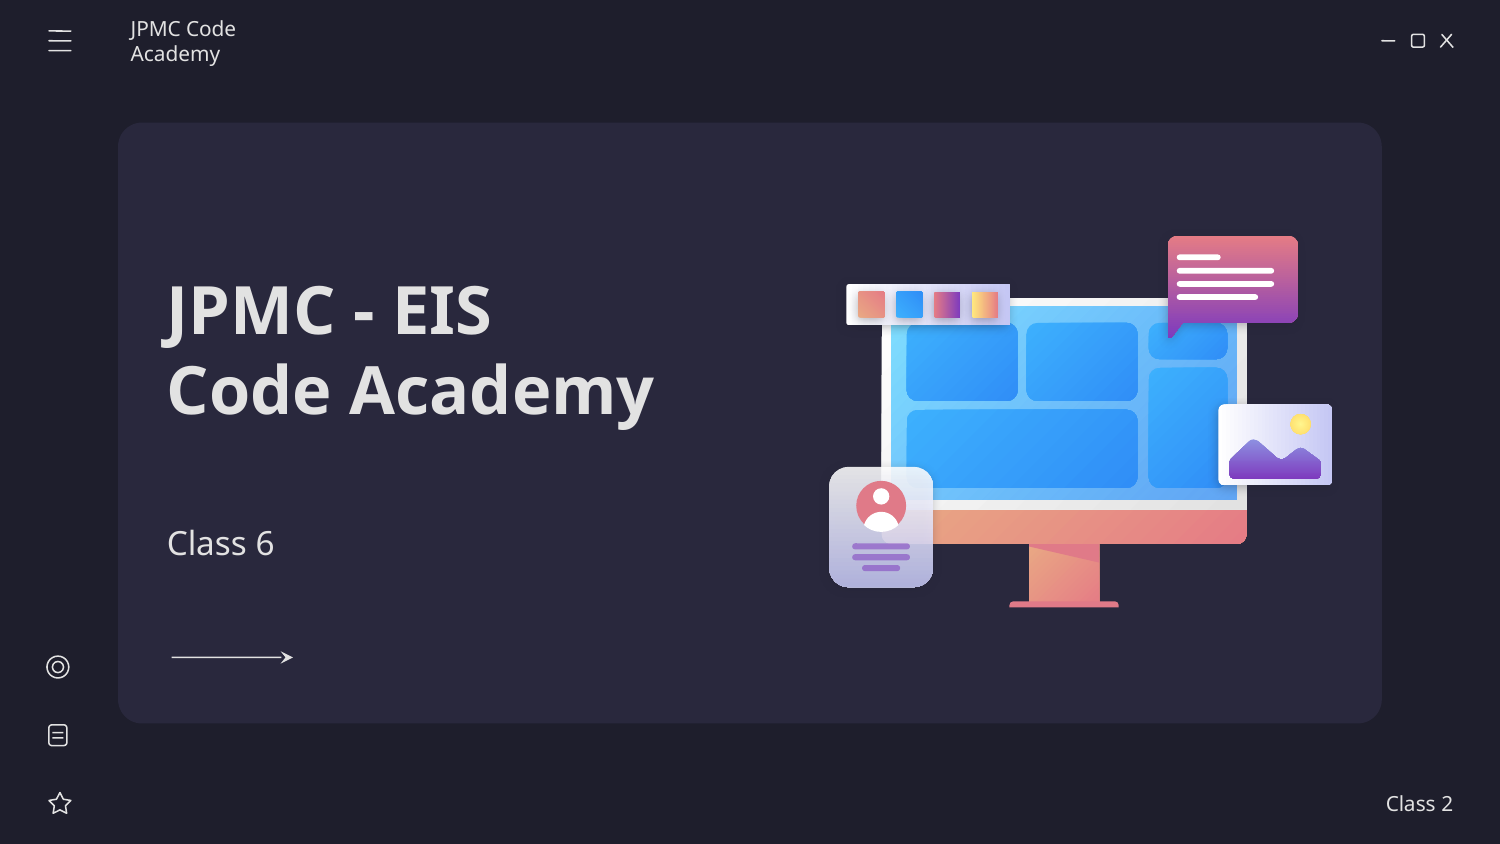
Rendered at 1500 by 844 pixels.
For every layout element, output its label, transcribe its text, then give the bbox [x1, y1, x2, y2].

text_box [829, 235, 1333, 608]
title JPMC - EIS Code Academy [151, 216, 823, 480]
subtitle JPMC Code Academy [130, 18, 306, 64]
subtitle Class 2 [1278, 780, 1453, 826]
subtitle Class 6 [151, 506, 639, 577]
